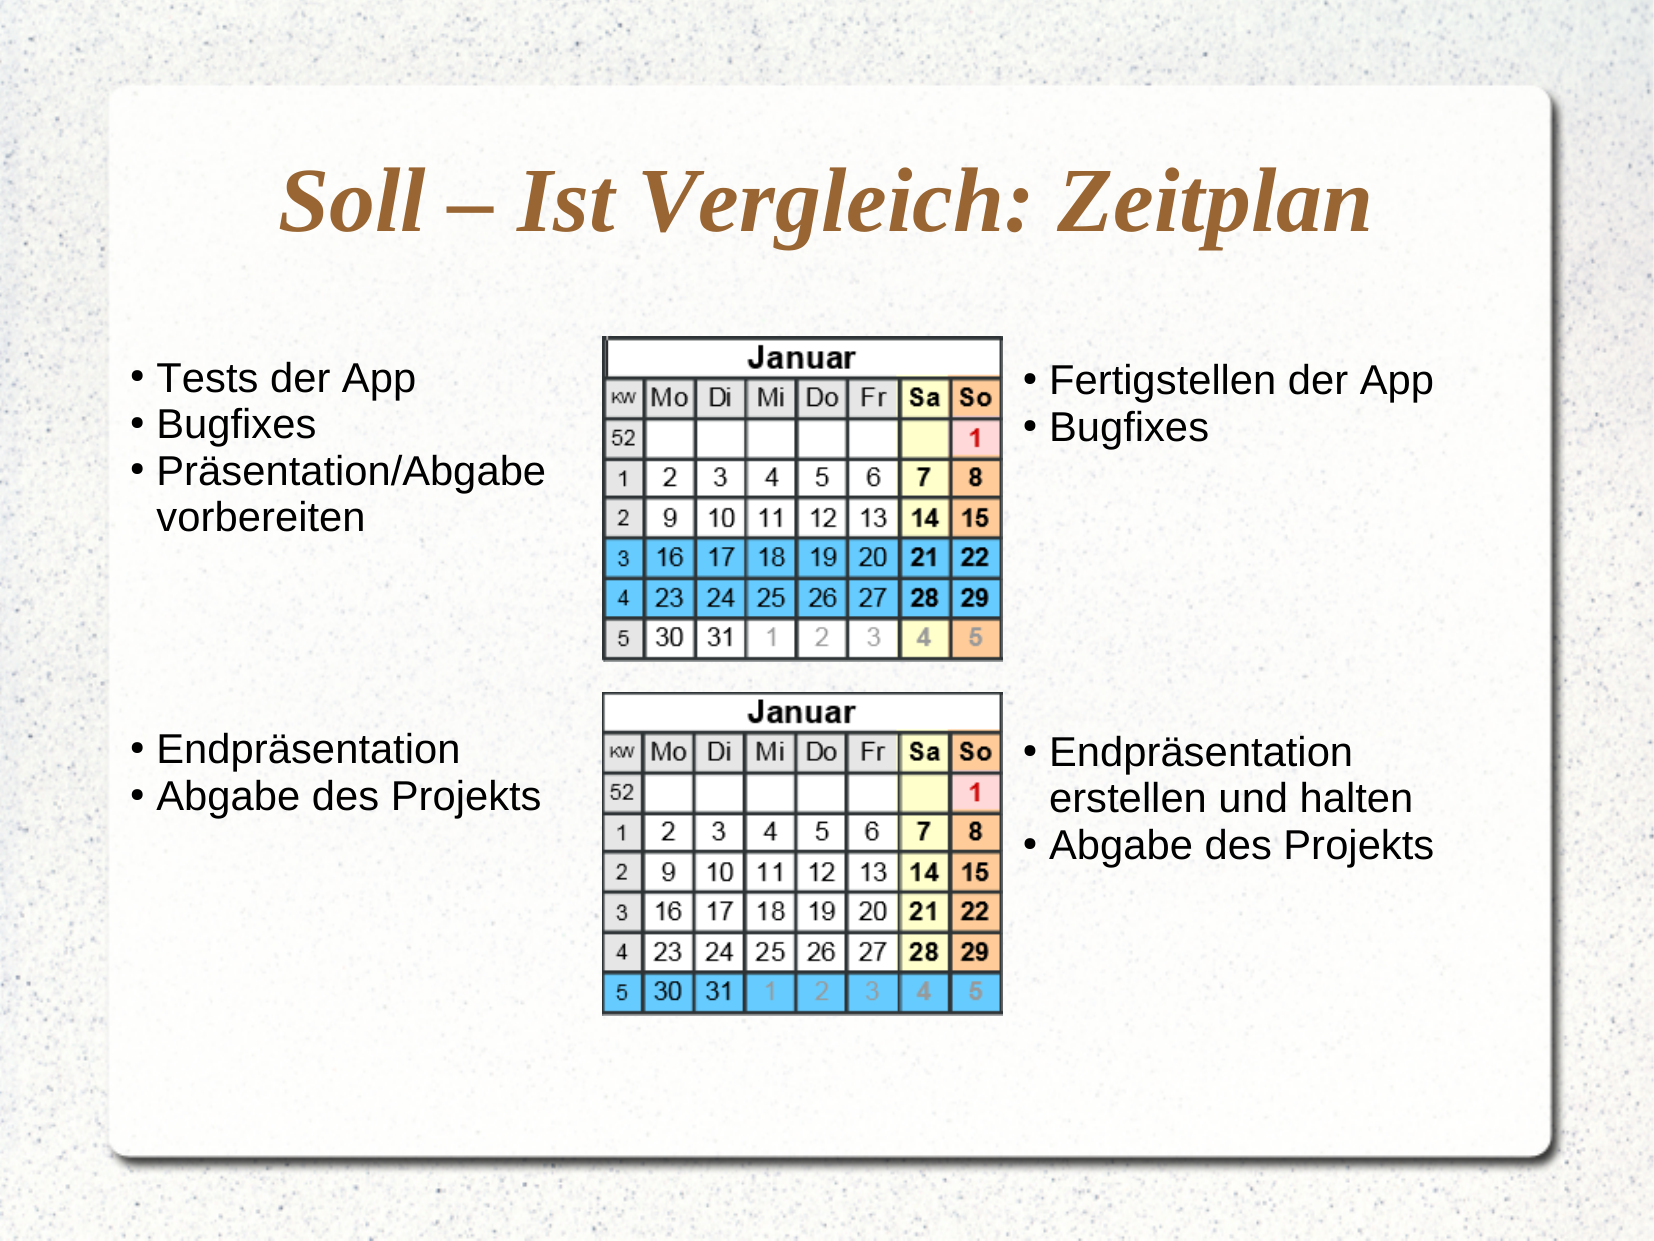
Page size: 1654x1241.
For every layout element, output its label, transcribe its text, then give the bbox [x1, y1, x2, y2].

title Soll – Ist Vergleich: Zeitplan [118, 96, 1536, 304]
subtitle Tests der App Bugfixes Präsentation/Abgabe vorbereiten Endpräsentation Abgabe des Projekts [129, 354, 603, 1164]
text_box Fertigstellen der App Bugfixes Endpräsentation erstellen und halten Abgabe des Projekts [1022, 356, 1496, 1166]
picture [0, 0, 1654, 1241]
